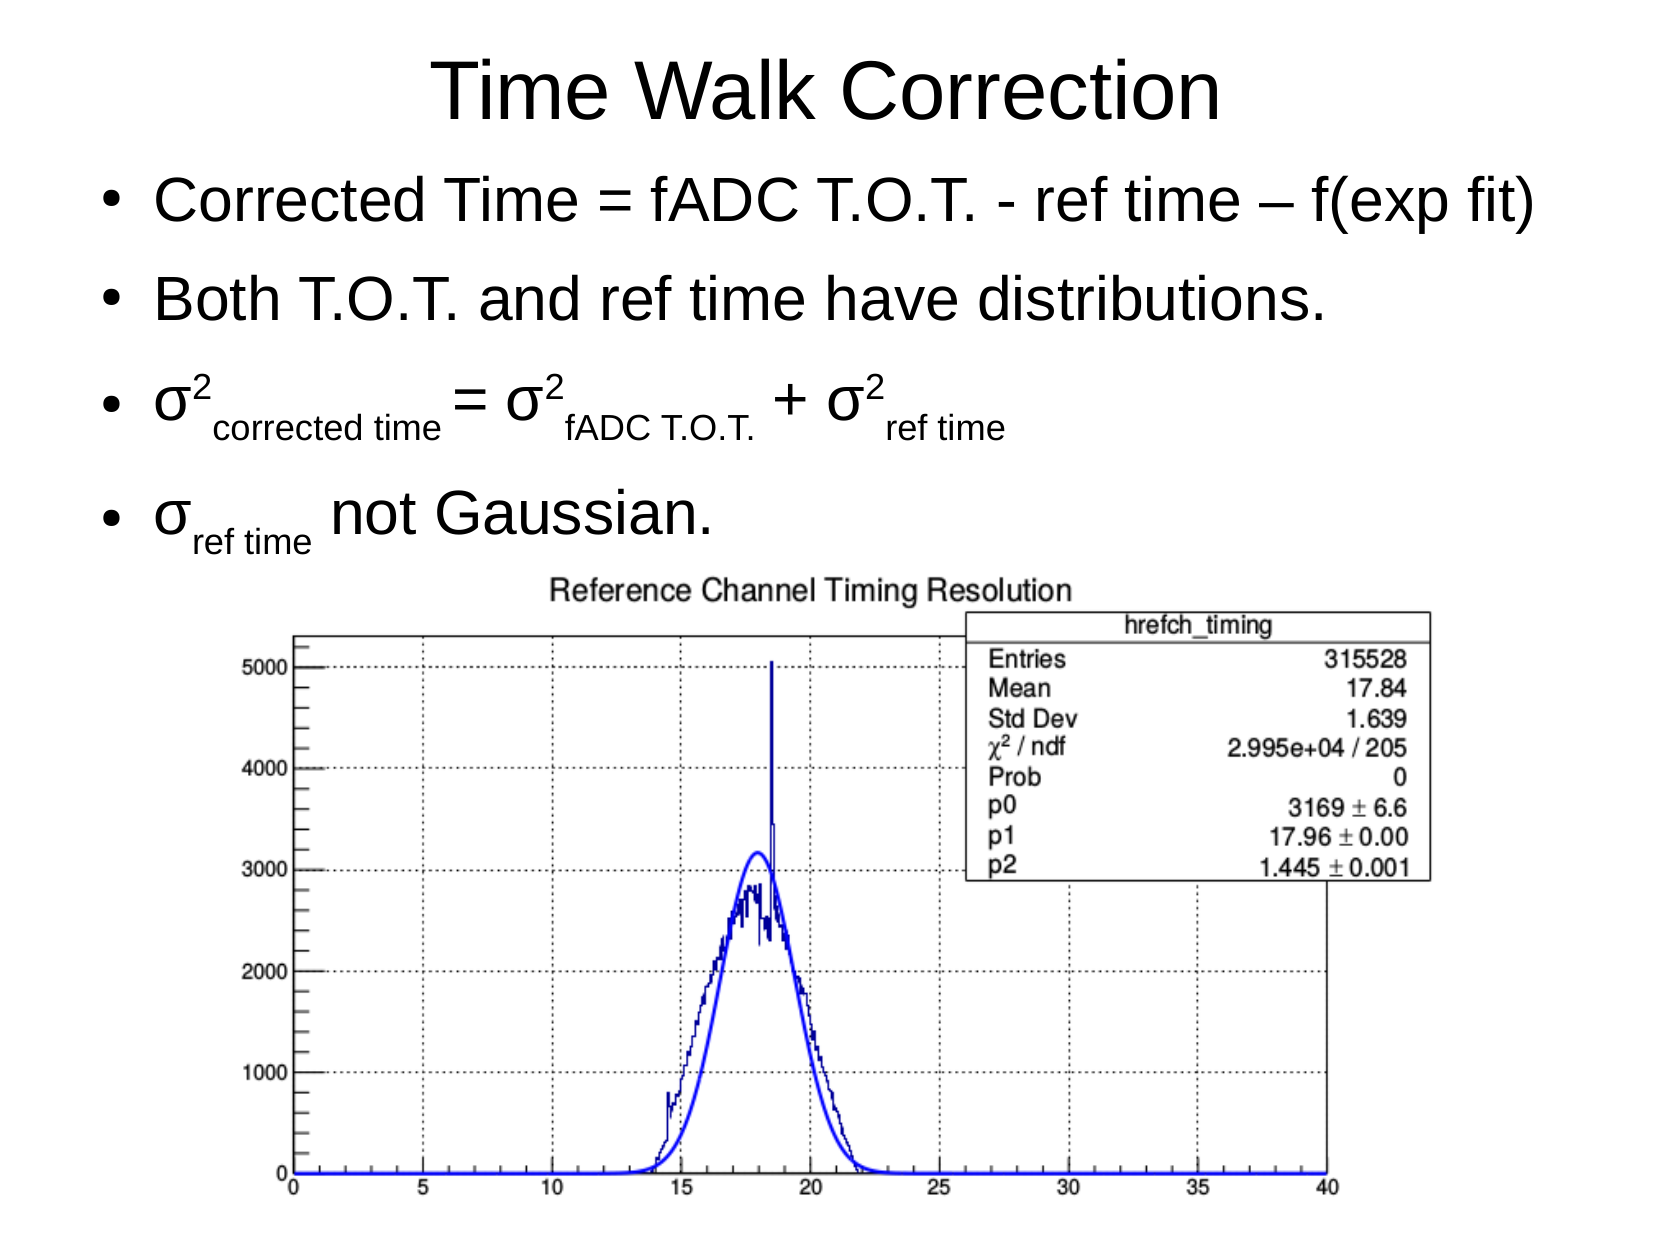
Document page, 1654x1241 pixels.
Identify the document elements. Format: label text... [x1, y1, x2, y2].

title Time Walk Correction [82, 25, 1571, 157]
list Corrected Time = fADC T.O.T. - ref time – f(exp fit) Both T.O.T. and ref time have distributions. σ2corrected time = σ2fADC T.O.T. + σ2ref time σref time not Gaussian. [82, 165, 1571, 1171]
picture [165, 569, 1456, 1241]
